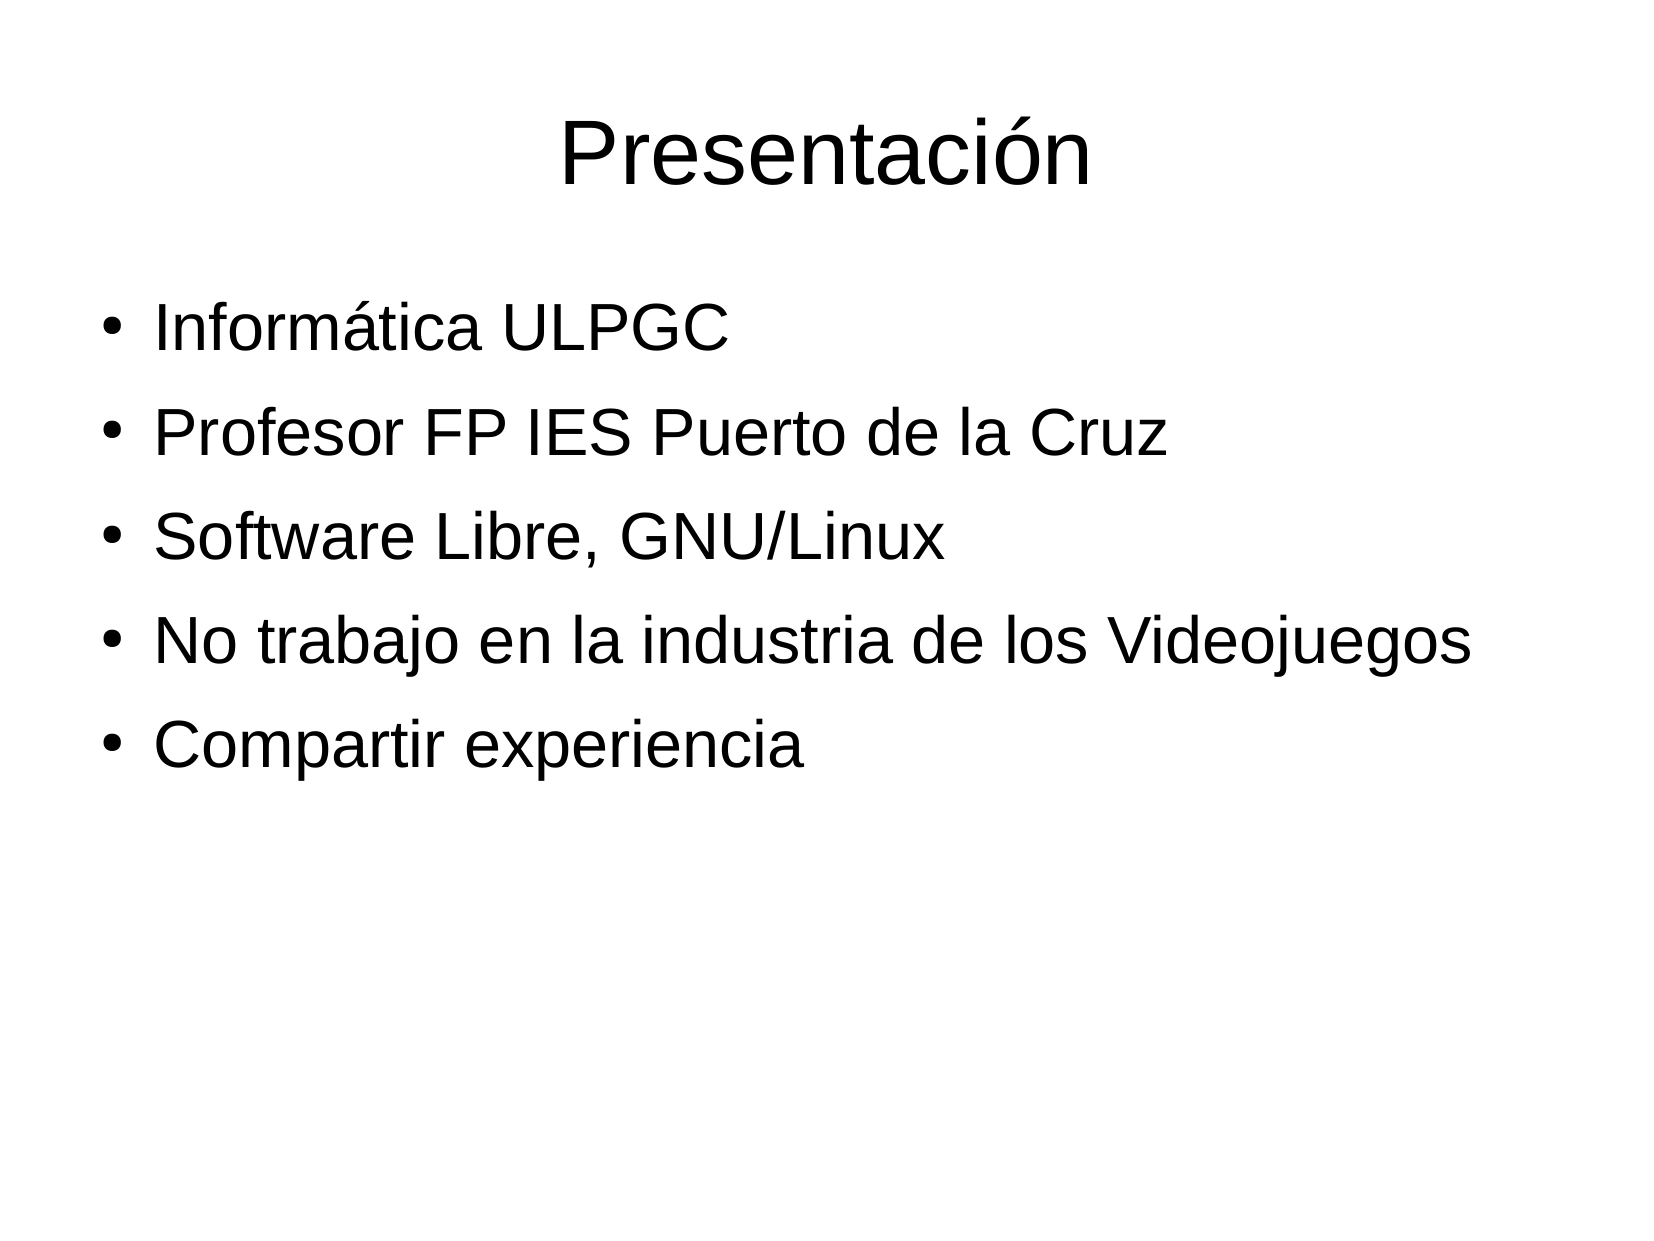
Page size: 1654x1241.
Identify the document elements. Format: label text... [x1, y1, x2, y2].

list Informática ULPGC Profesor FP IES Puerto de la Cruz Software Libre, GNU/Linux No trabajo en la industria de los Videojuegos Compartir experiencia [82, 290, 1571, 1010]
title Presentación [82, 49, 1571, 257]
